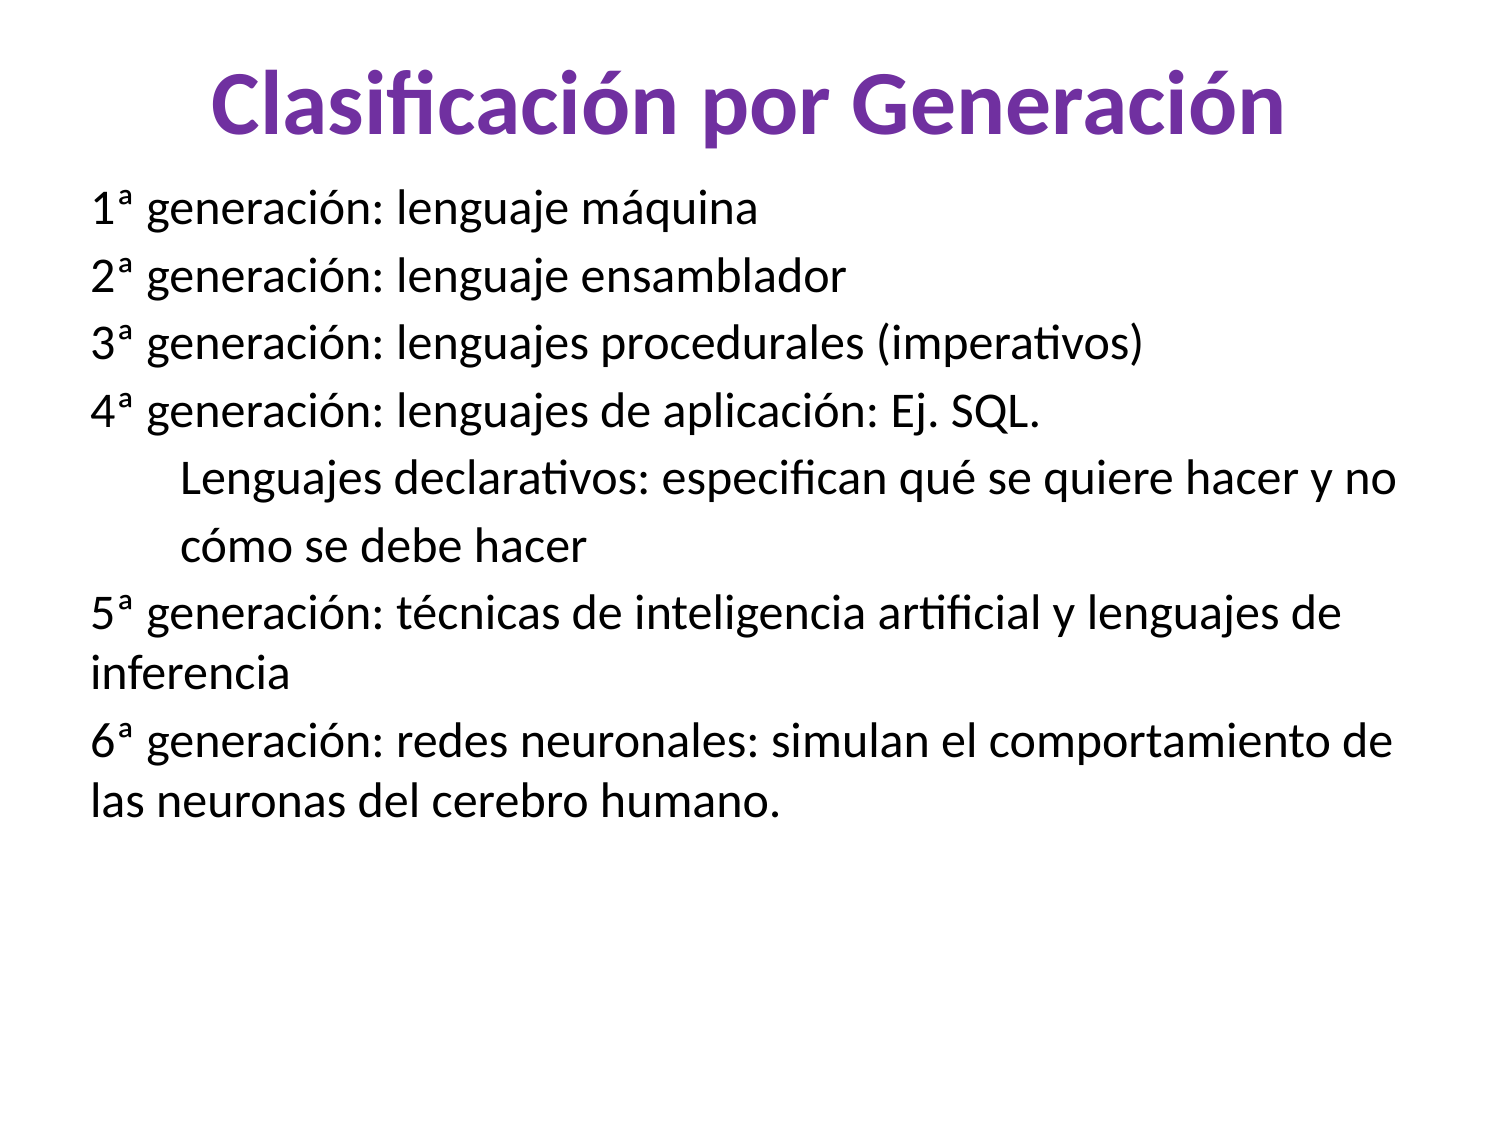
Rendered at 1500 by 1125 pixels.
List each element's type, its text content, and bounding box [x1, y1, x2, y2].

list 1ª generación: lenguaje máquina 2ª generación: lenguaje ensamblador 3ª generación: lenguajes procedurales (imperativos) 4ª generación: lenguajes de aplicación: Ej. SQL. Lenguajes declarativos: especifican qué se quiere hacer y no cómo se debe hacer 5ª generación: técnicas de inteligencia artificial y lenguajes de inferencia 6ª generación: redes neuronales: simulan el comportamiento de las neuronas del cerebro humano. [75, 167, 1425, 1005]
title Clasificación por Generación [75, 45, 1425, 150]
